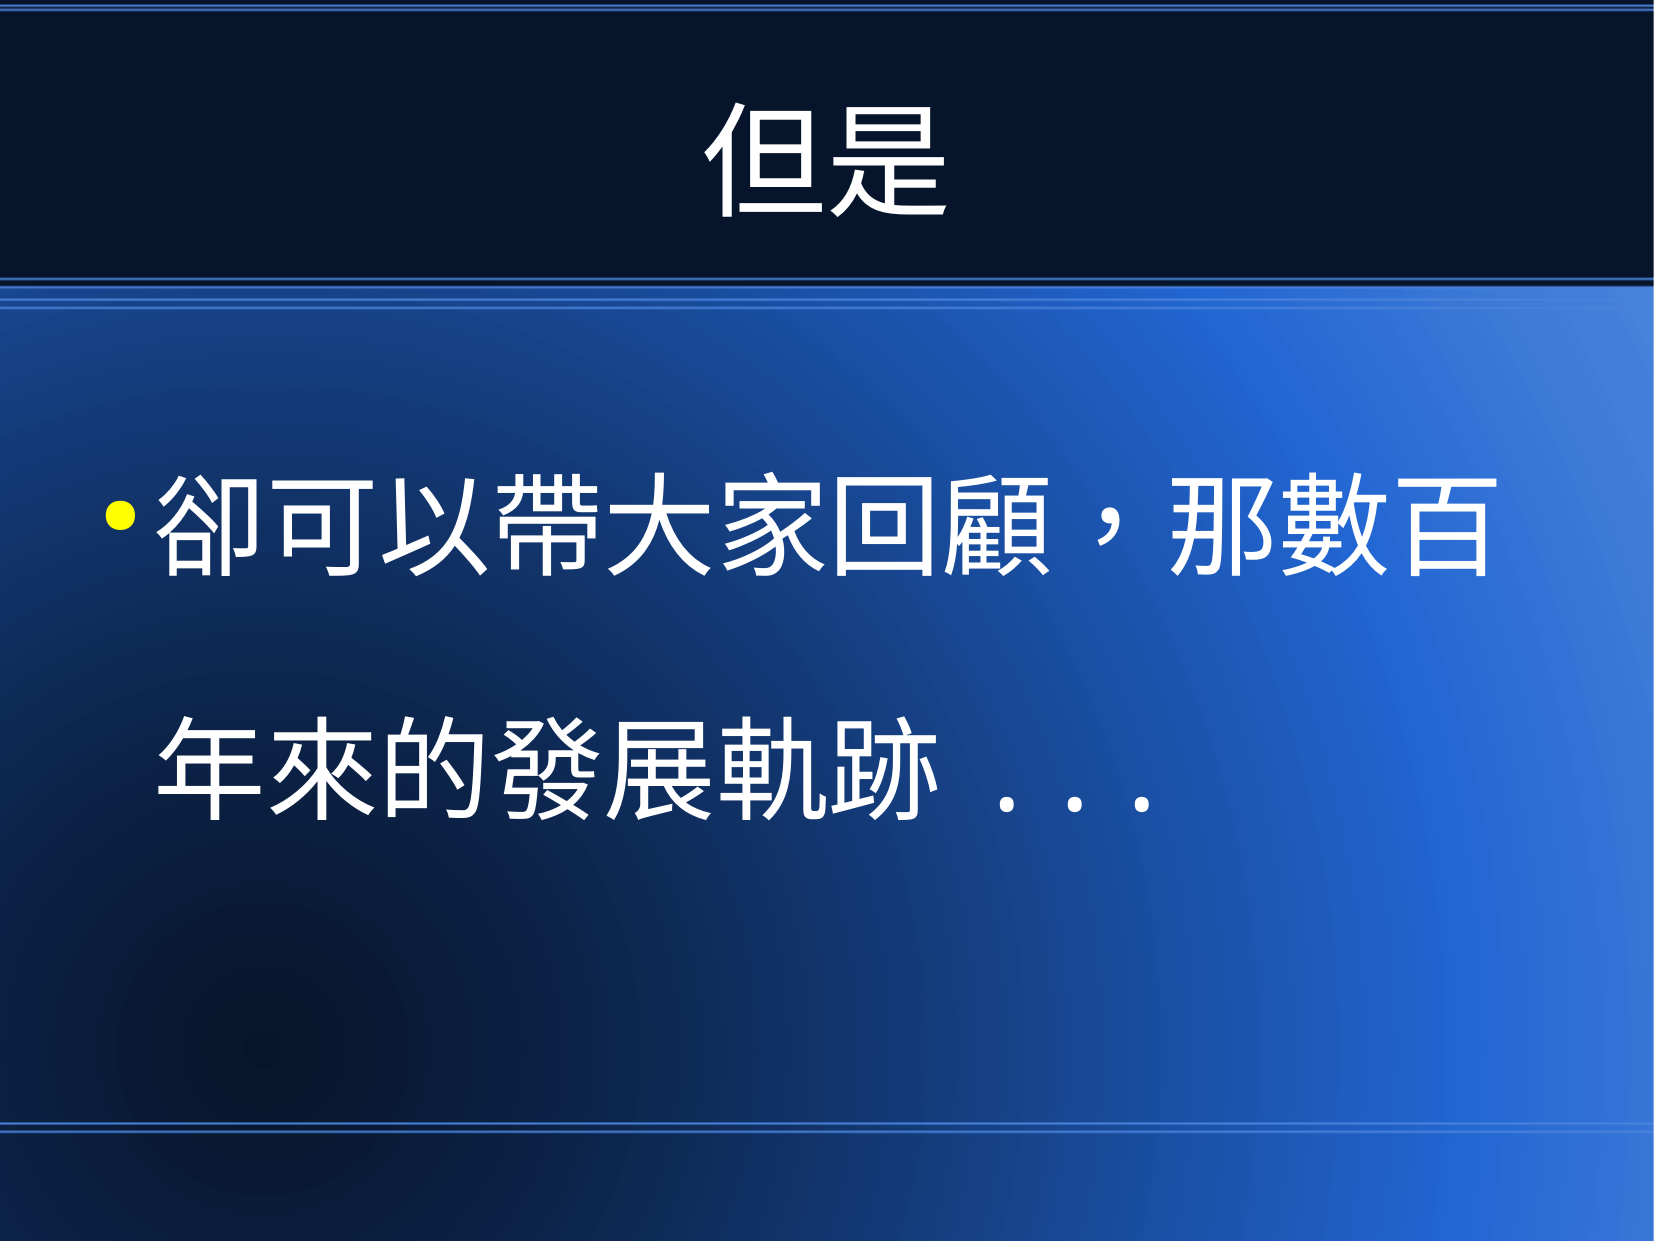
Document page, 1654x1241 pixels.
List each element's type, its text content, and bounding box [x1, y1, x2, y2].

title 但是 [82, 49, 1571, 257]
picture [0, 0, 1654, 1241]
list 卻可以帶大家回顧，那數百年來的發展軌跡... [82, 355, 1571, 1241]
